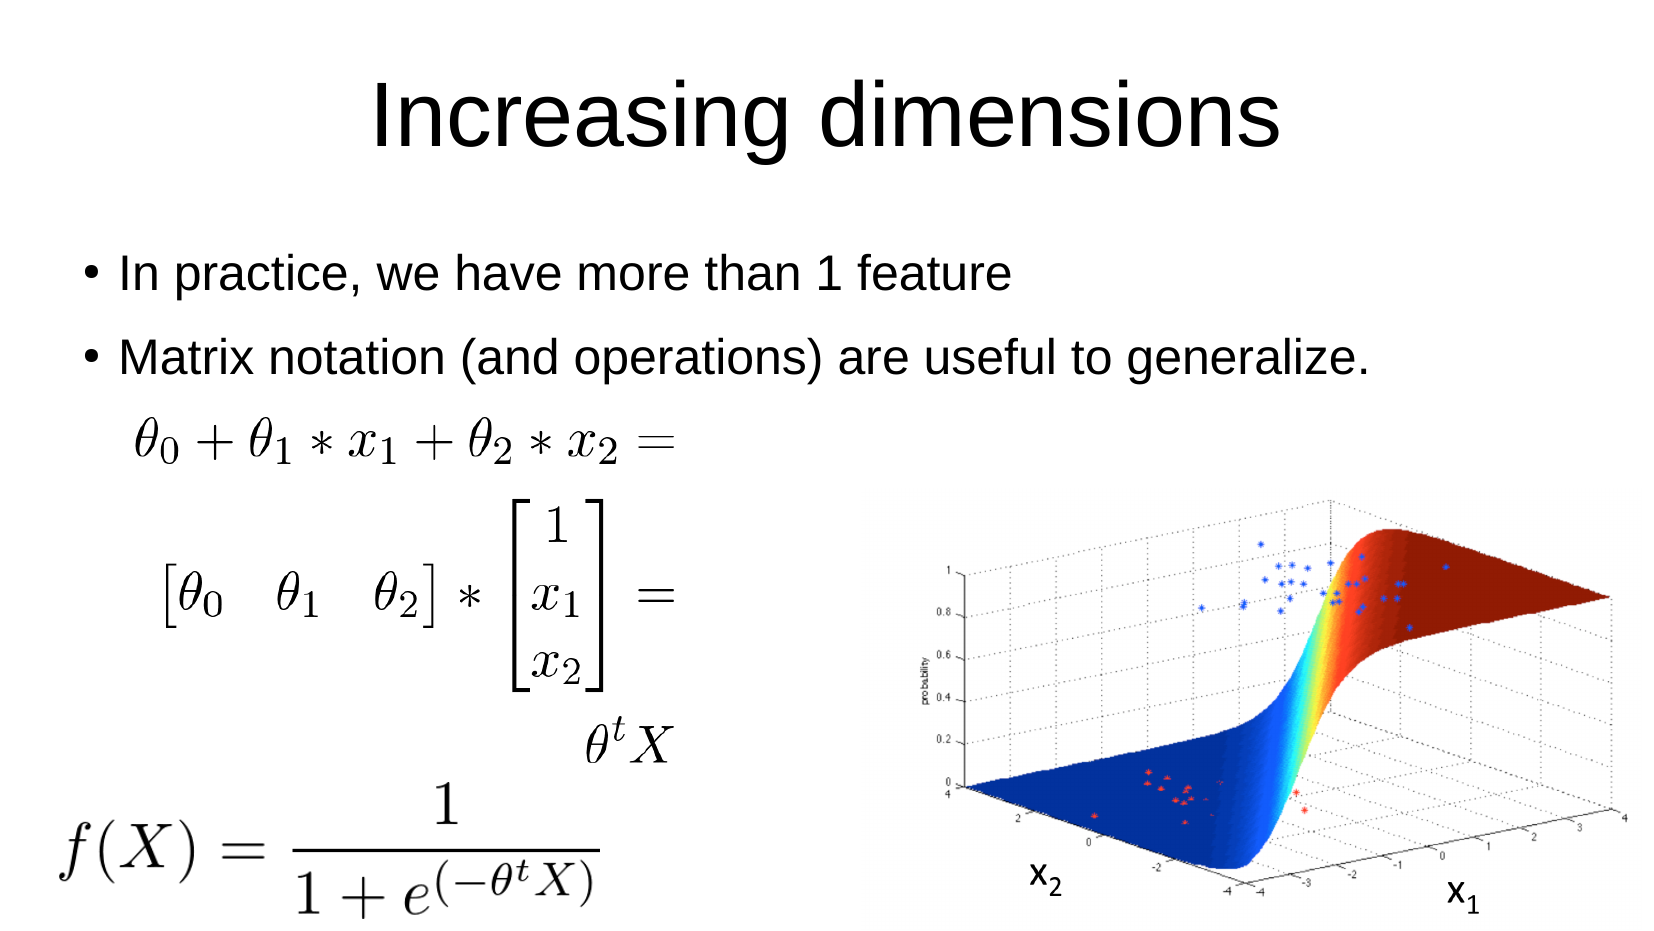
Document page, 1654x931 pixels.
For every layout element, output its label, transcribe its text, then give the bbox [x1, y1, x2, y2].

title Increasing dimensions [82, 37, 1571, 193]
picture [861, 488, 1642, 930]
picture [135, 417, 674, 763]
picture [59, 782, 600, 919]
text_box In practice, we have more than 1 feature Matrix notation (and operations) are useful to generalize. [82, 217, 1571, 758]
